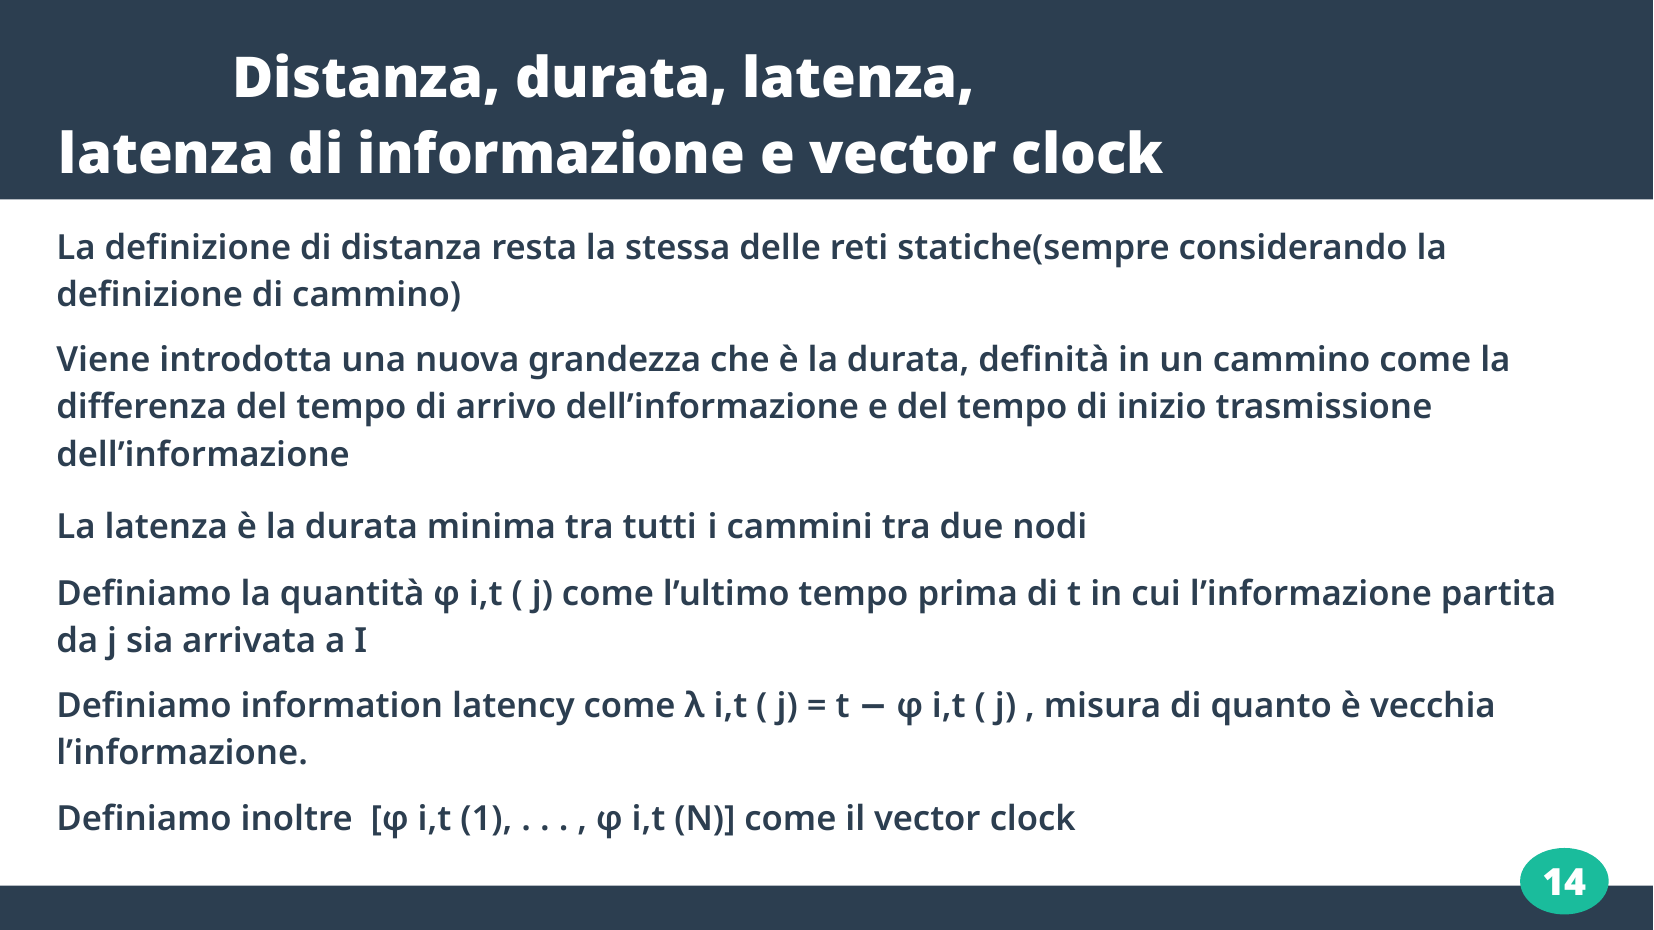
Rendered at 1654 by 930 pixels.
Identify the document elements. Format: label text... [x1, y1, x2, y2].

title Distanza, durata, latenza, latenza di informazione e vector clock [58, 36, 1594, 155]
list La definizione di distanza resta la stessa delle reti statiche(sempre considerando la definizione di cammino) Viene introdotta una nuova grandezza che è la durata, definità in un cammino come la differenza del tempo di arrivo dell’informazione e del tempo di inizio trasmissione dell’informazione La latenza è la durata minima tra tutti i cammini tra due nodi Definiamo la quantità φ i,t ( j) come l’ultimo tempo prima di t in cui l’informazione partita da j sia arrivata a I Definiamo information latency come λ i,t ( j) = t − φ i,t ( j) , misura di quanto è vecchia l’informazione. Definiamo inoltre [φ i,t (1), . . . , φ i,t (N)] come il vector clock [56, 222, 1592, 843]
